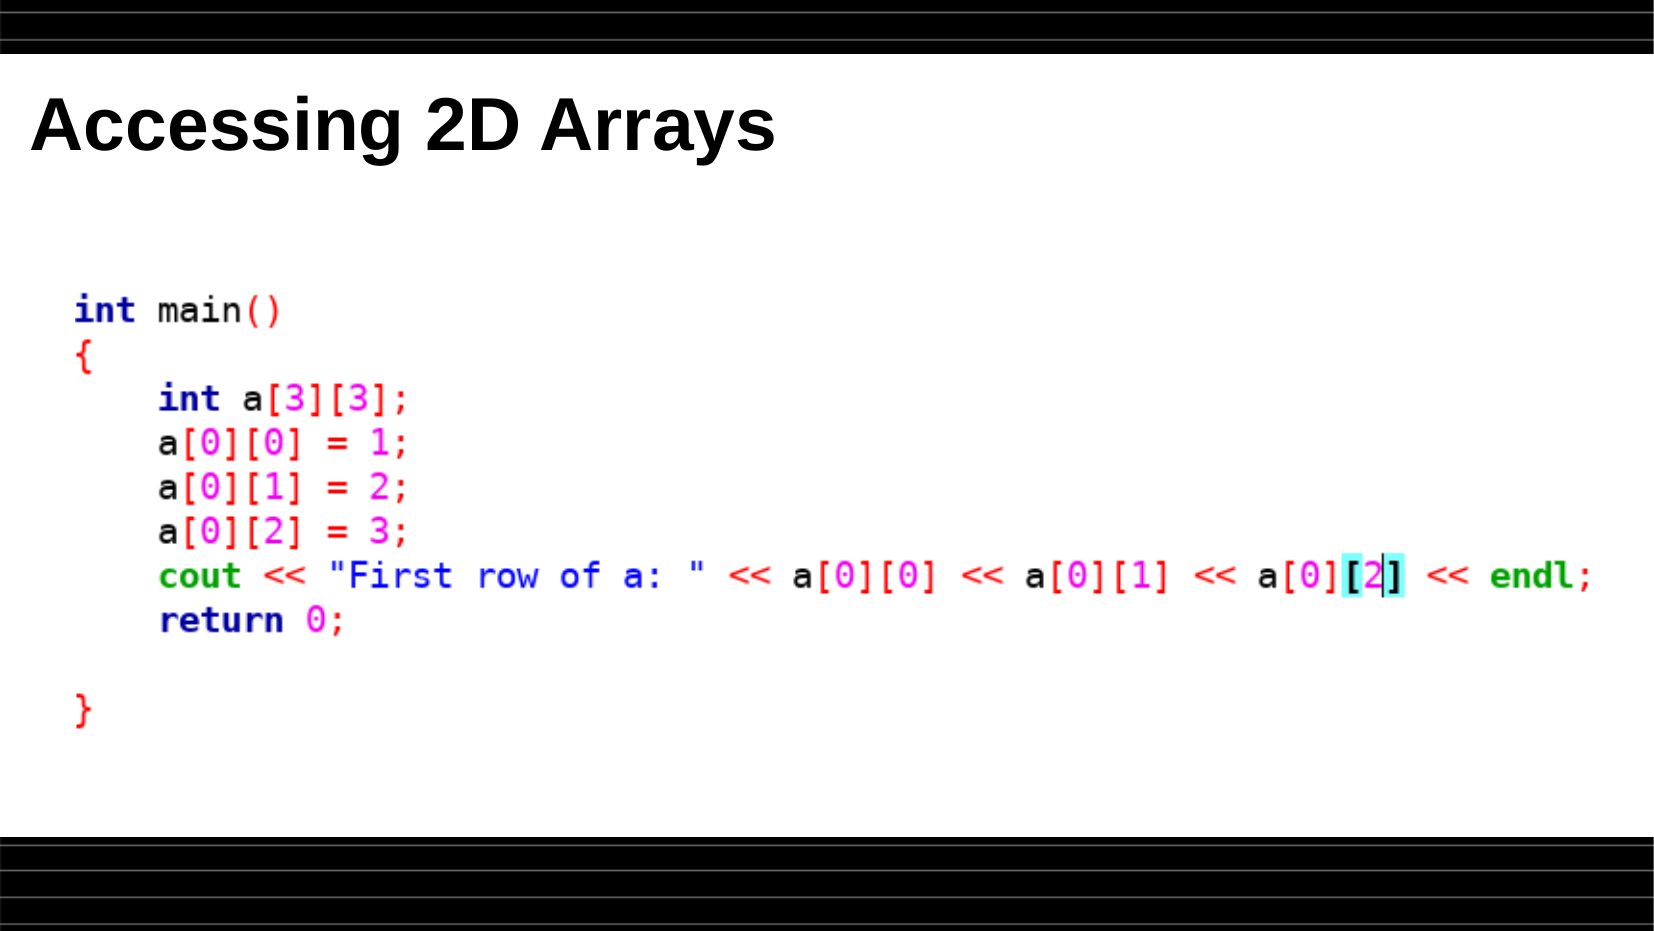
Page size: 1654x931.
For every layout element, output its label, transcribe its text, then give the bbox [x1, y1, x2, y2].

picture [75, 284, 1613, 751]
picture [0, 0, 1654, 54]
text_box Accessing 2D Arrays [15, 75, 1546, 174]
picture [0, 837, 1654, 931]
